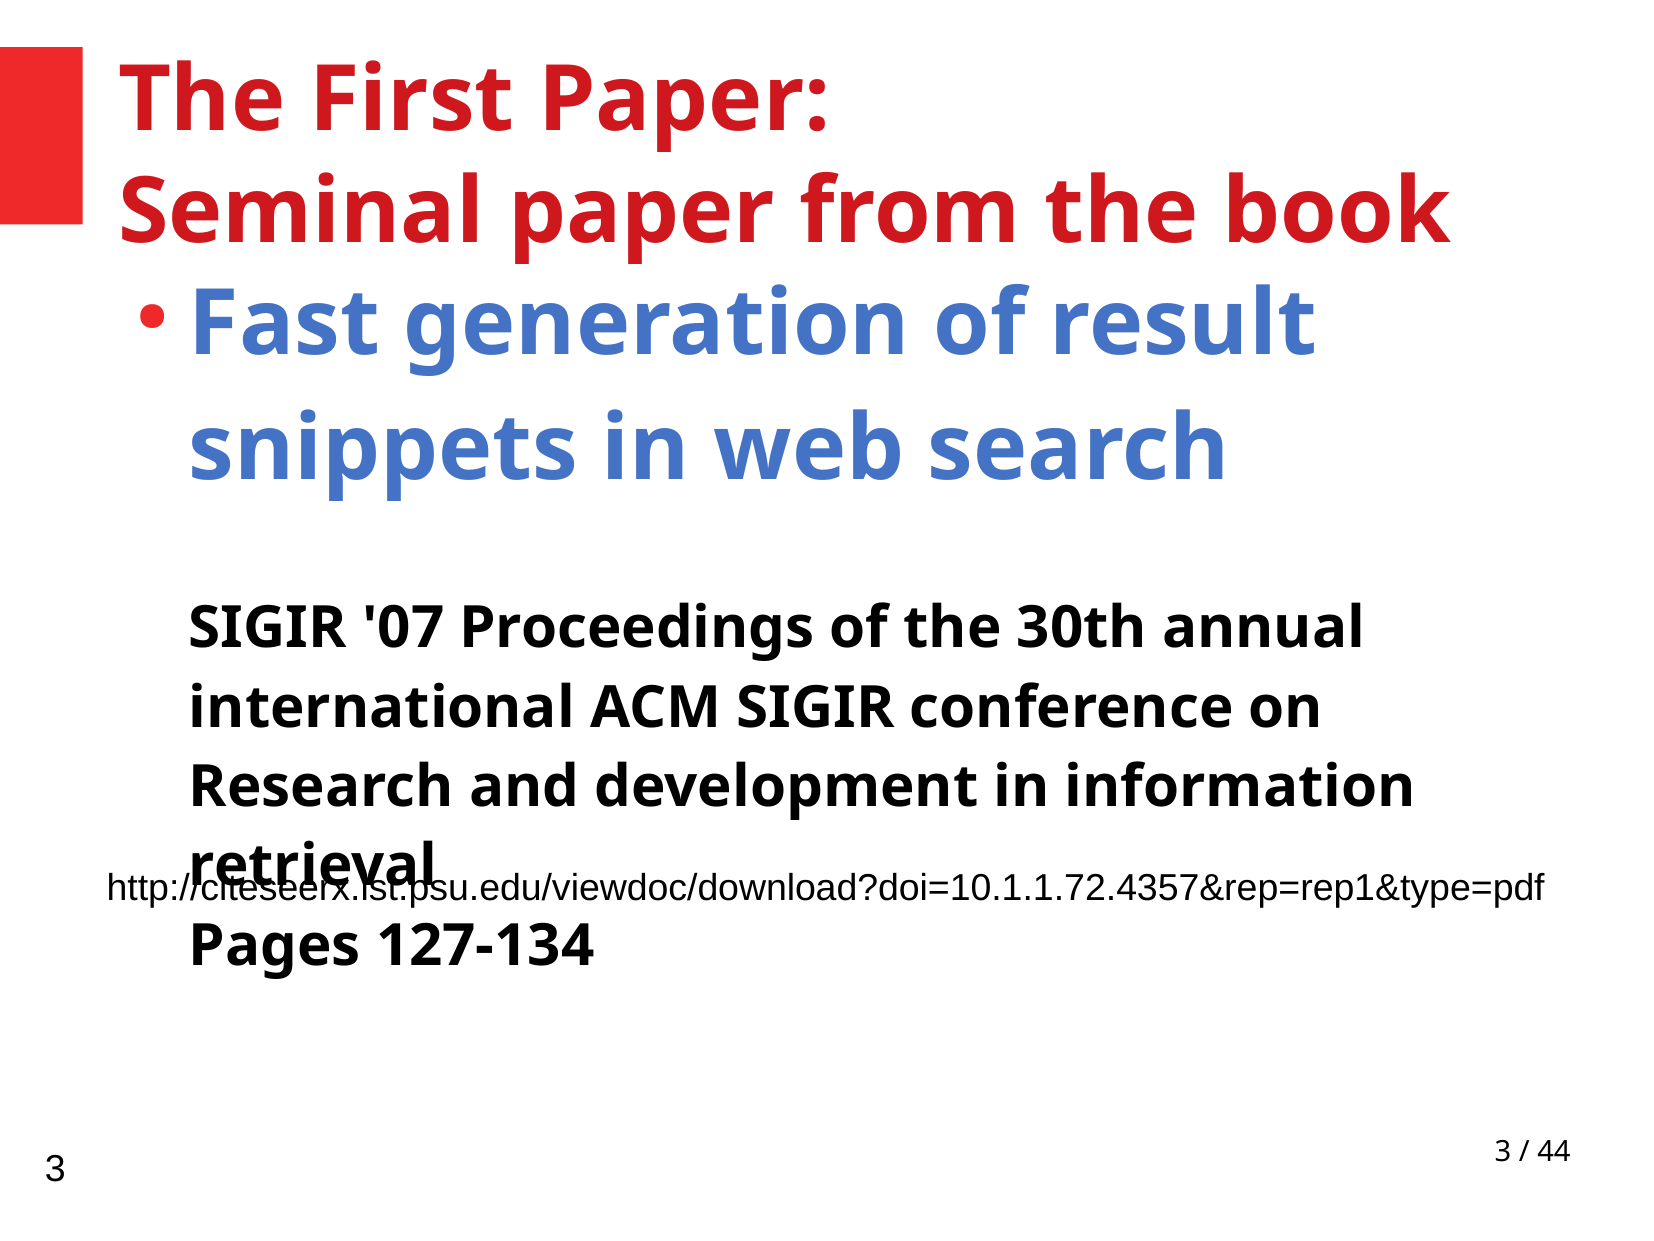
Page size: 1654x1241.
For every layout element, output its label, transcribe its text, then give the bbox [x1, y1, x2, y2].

list Fast generation of result snippets in web search SIGIR '07 Proceedings of the 30th annual international ACM SIGIR conference on Research and development in information retrieval Pages 127-134 [118, 916, 1536, 1186]
title The First Paper: Seminal paper from the book [118, 49, 1571, 257]
text_box 3 [30, 1140, 76, 1197]
text_box http://citeseerx.ist.psu.edu/viewdoc/download?doi=10.1.1.72.4357&rep=rep1&type=pdf [91, 858, 1561, 916]
list Fast generation of result snippets in web search SIGIR '07 Proceedings of the 30th annual international ACM SIGIR conference on Research and development in information retrieval Pages 127-134 [118, 256, 1536, 858]
